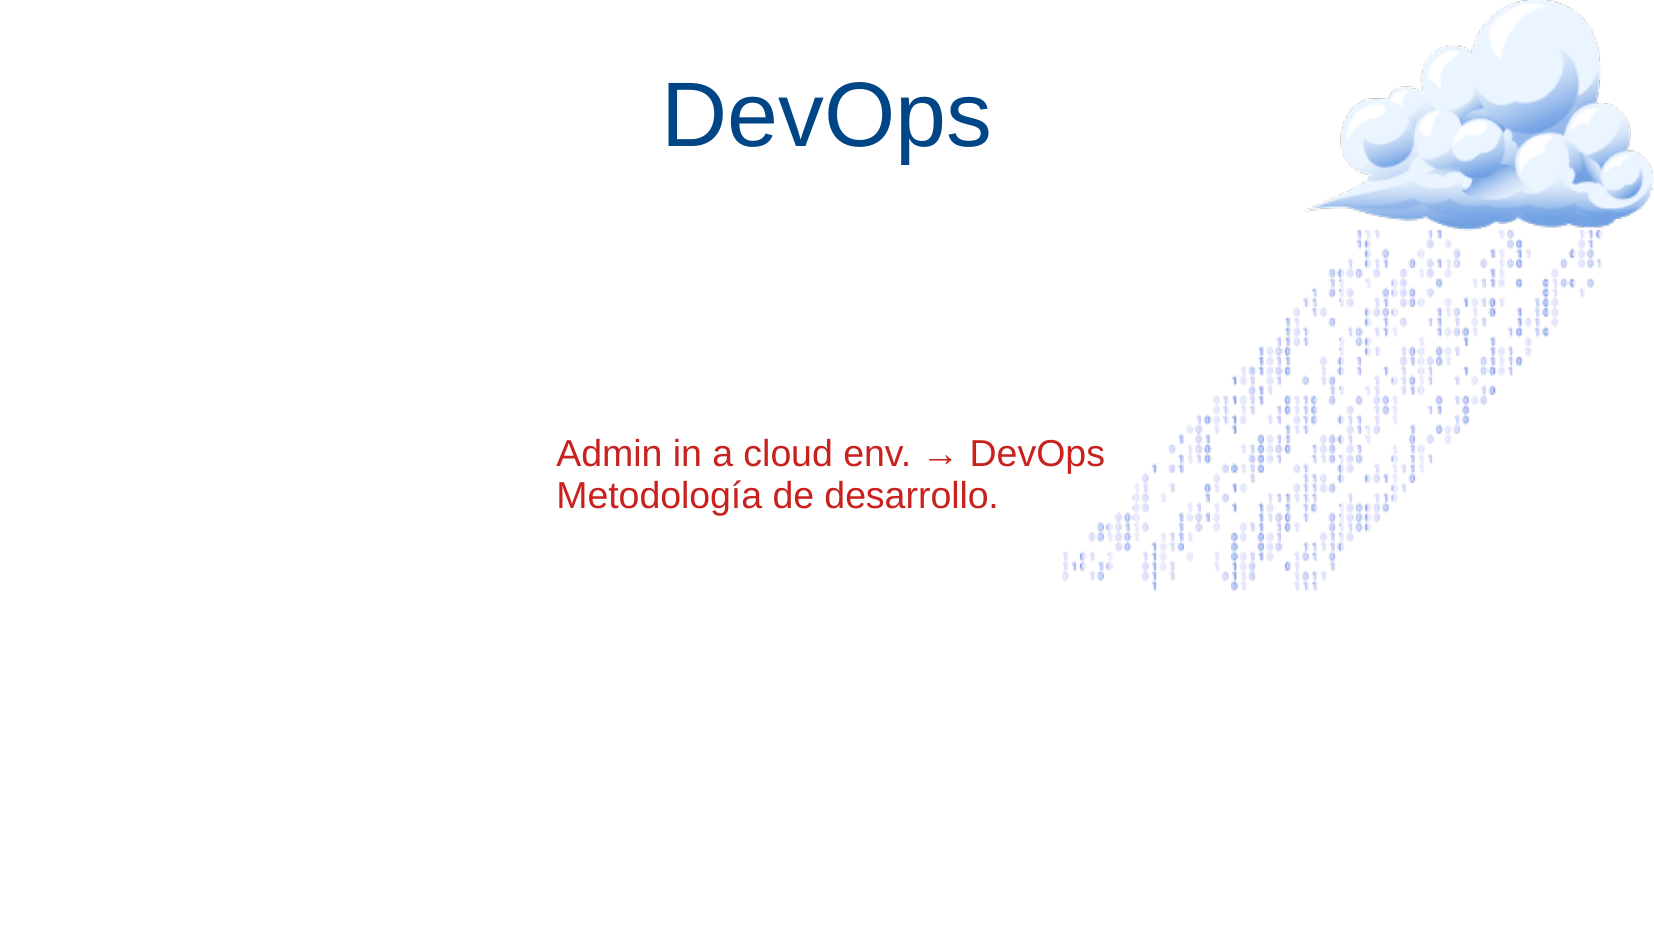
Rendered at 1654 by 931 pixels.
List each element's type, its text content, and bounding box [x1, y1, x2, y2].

title DevOps [82, 37, 1571, 193]
text_box Admin in a cloud env. → DevOps Metodología de desarrollo. [541, 425, 1121, 511]
picture [1062, 0, 1654, 591]
